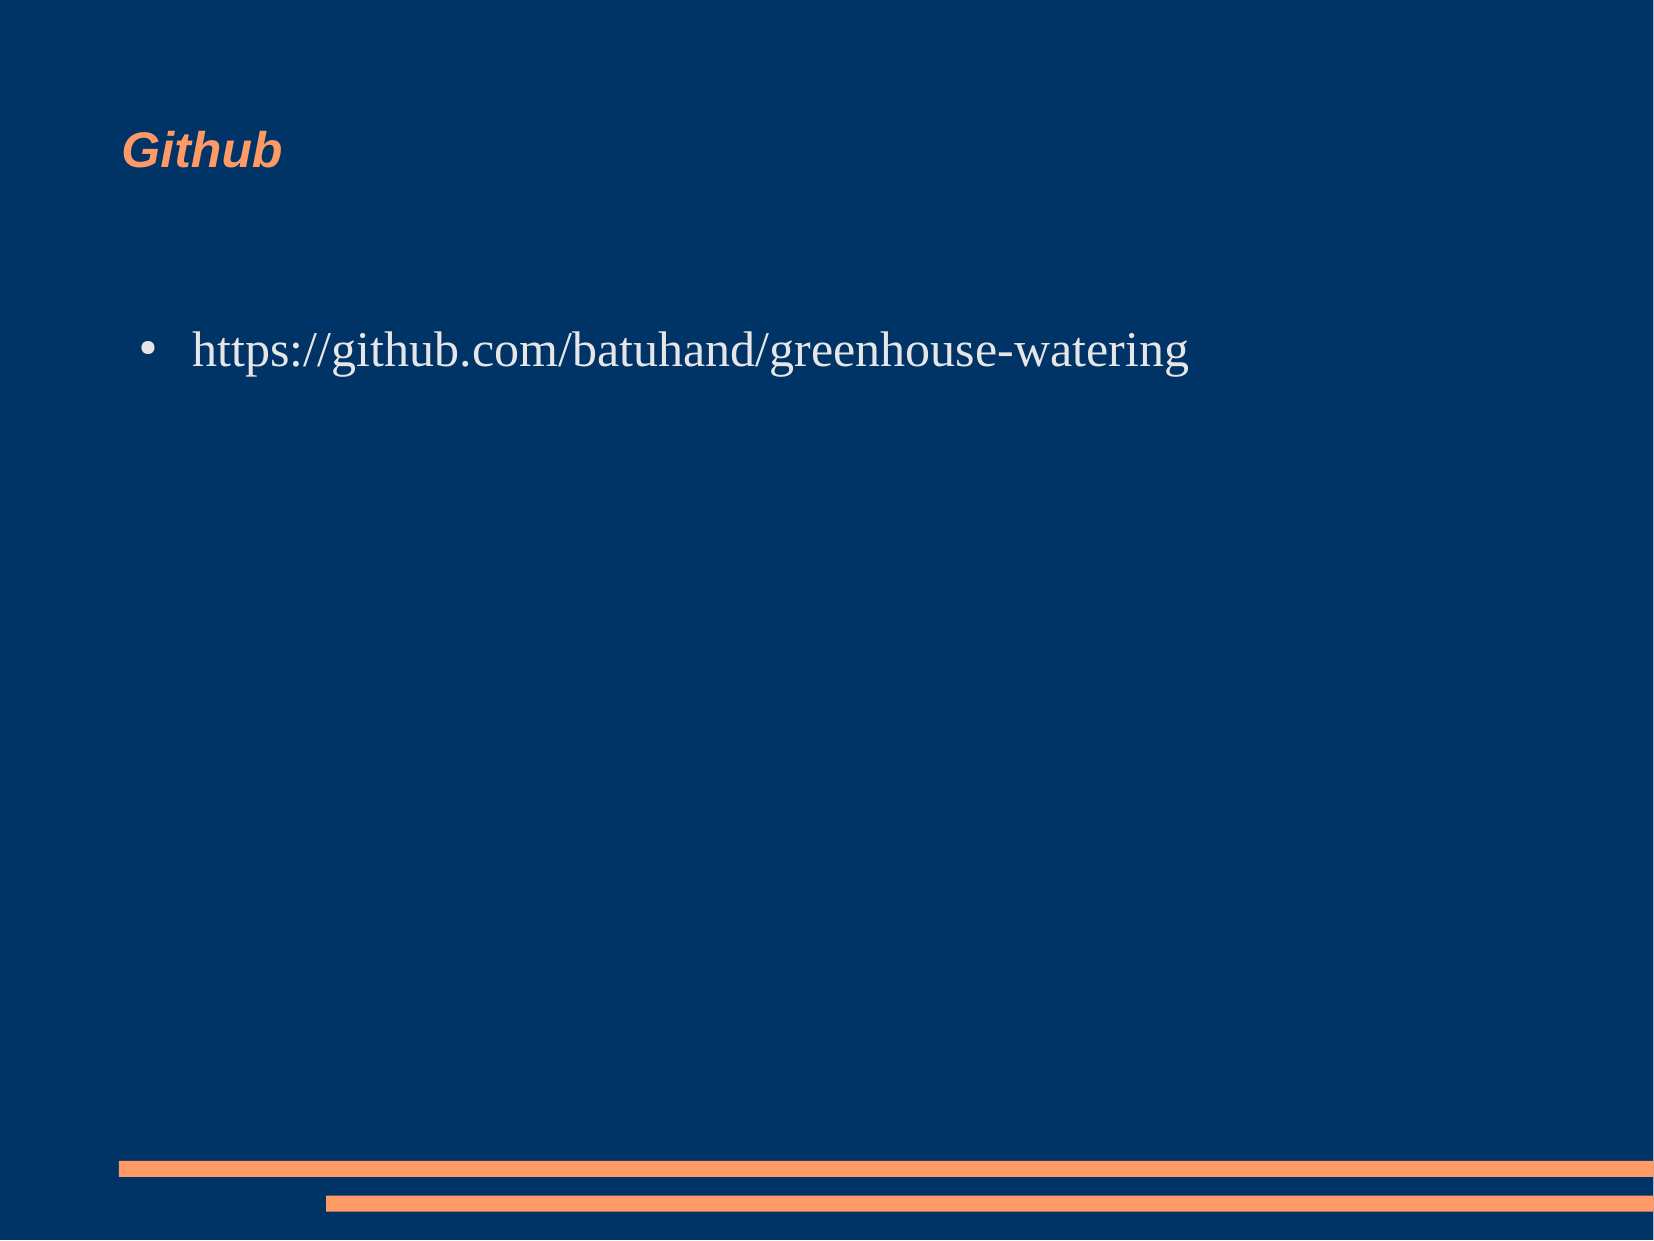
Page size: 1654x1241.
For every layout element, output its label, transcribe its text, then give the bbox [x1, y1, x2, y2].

list https://github.com/batuhand/greenhouse-watering [121, 322, 1561, 1132]
title Github [121, 46, 1534, 254]
